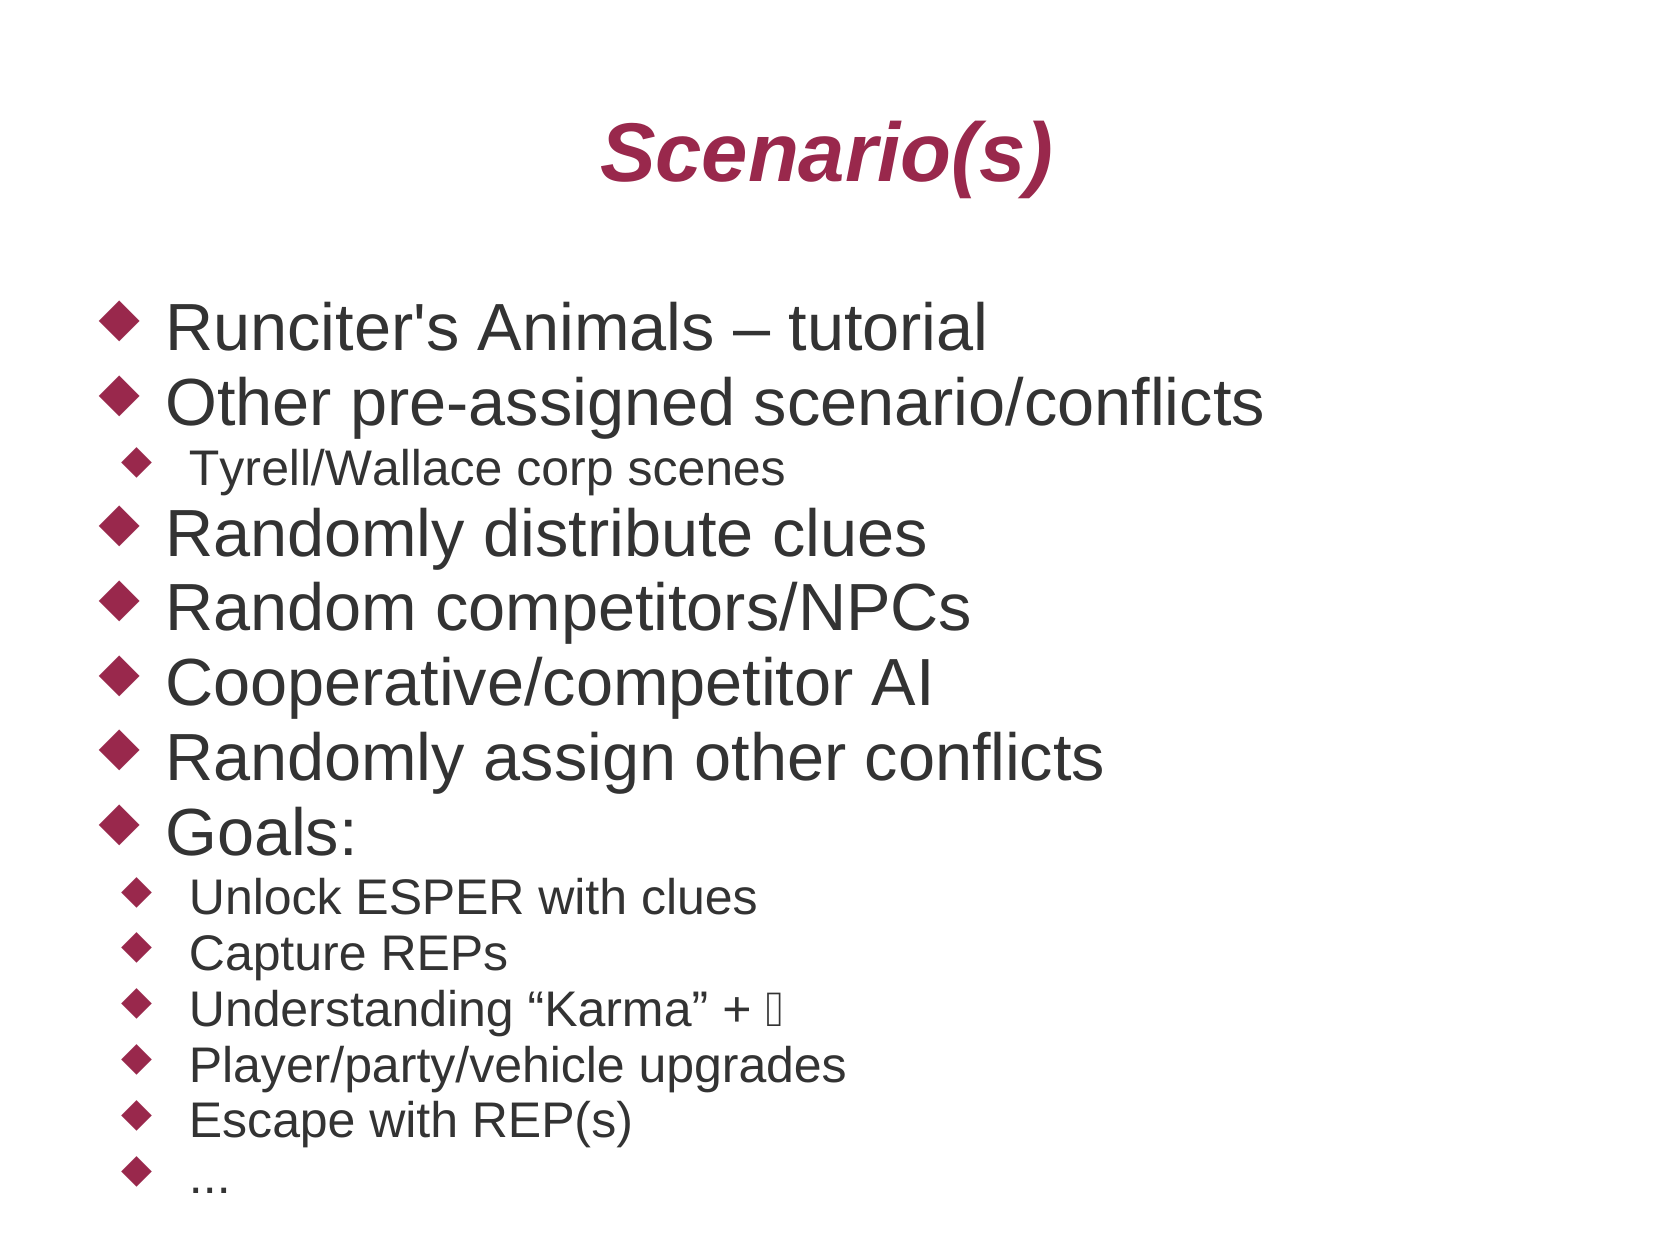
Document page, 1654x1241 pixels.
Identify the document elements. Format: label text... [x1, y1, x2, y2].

list Runciter's Animals – tutorial Other pre-assigned scenario/conflicts Tyrell/Wallace corp scenes Randomly distribute clues Random competitors/NPCs Cooperative/competitor AI Randomly assign other conflicts Goals: Unlock ESPER with clues Capture REPs Understanding “Karma” +  Player/party/vehicle upgrades Escape with REP(s) ... [82, 290, 1571, 1204]
title Scenario(s) [82, 49, 1571, 257]
